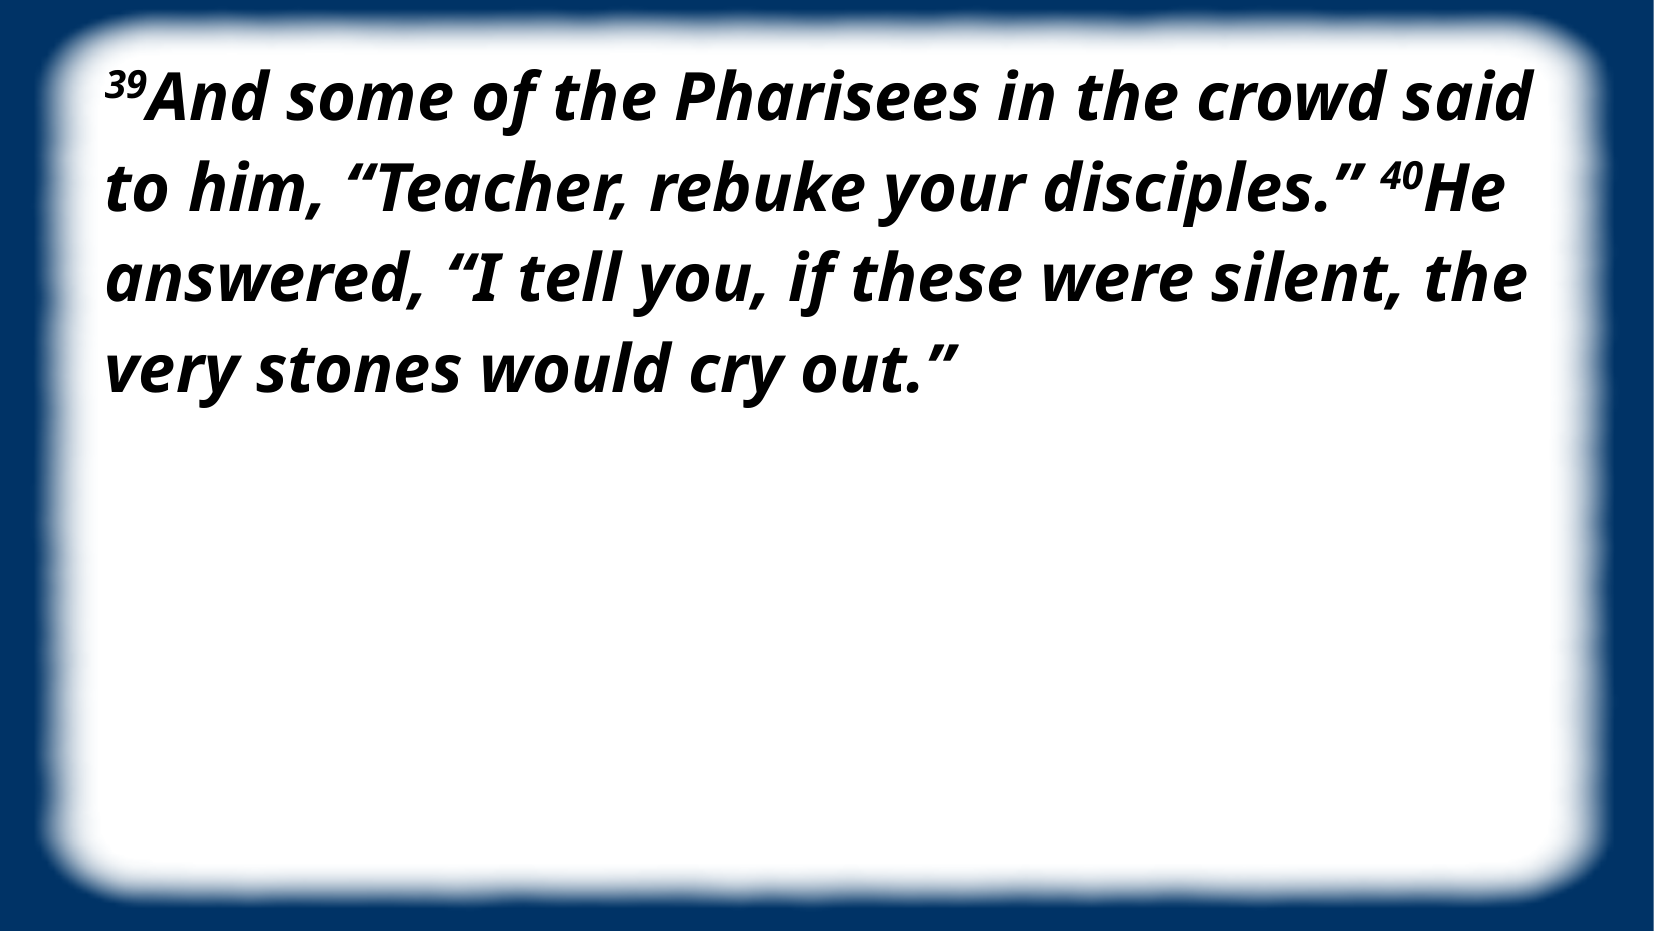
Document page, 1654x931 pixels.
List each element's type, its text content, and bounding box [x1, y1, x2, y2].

text_box 39And some of the Pharisees in the crowd said to him, “Teacher, rebuke your disciples.” 40He answered, “I tell you, if these were silent, the very stones would cry out.” [90, 41, 1572, 421]
picture [0, 0, 1654, 931]
